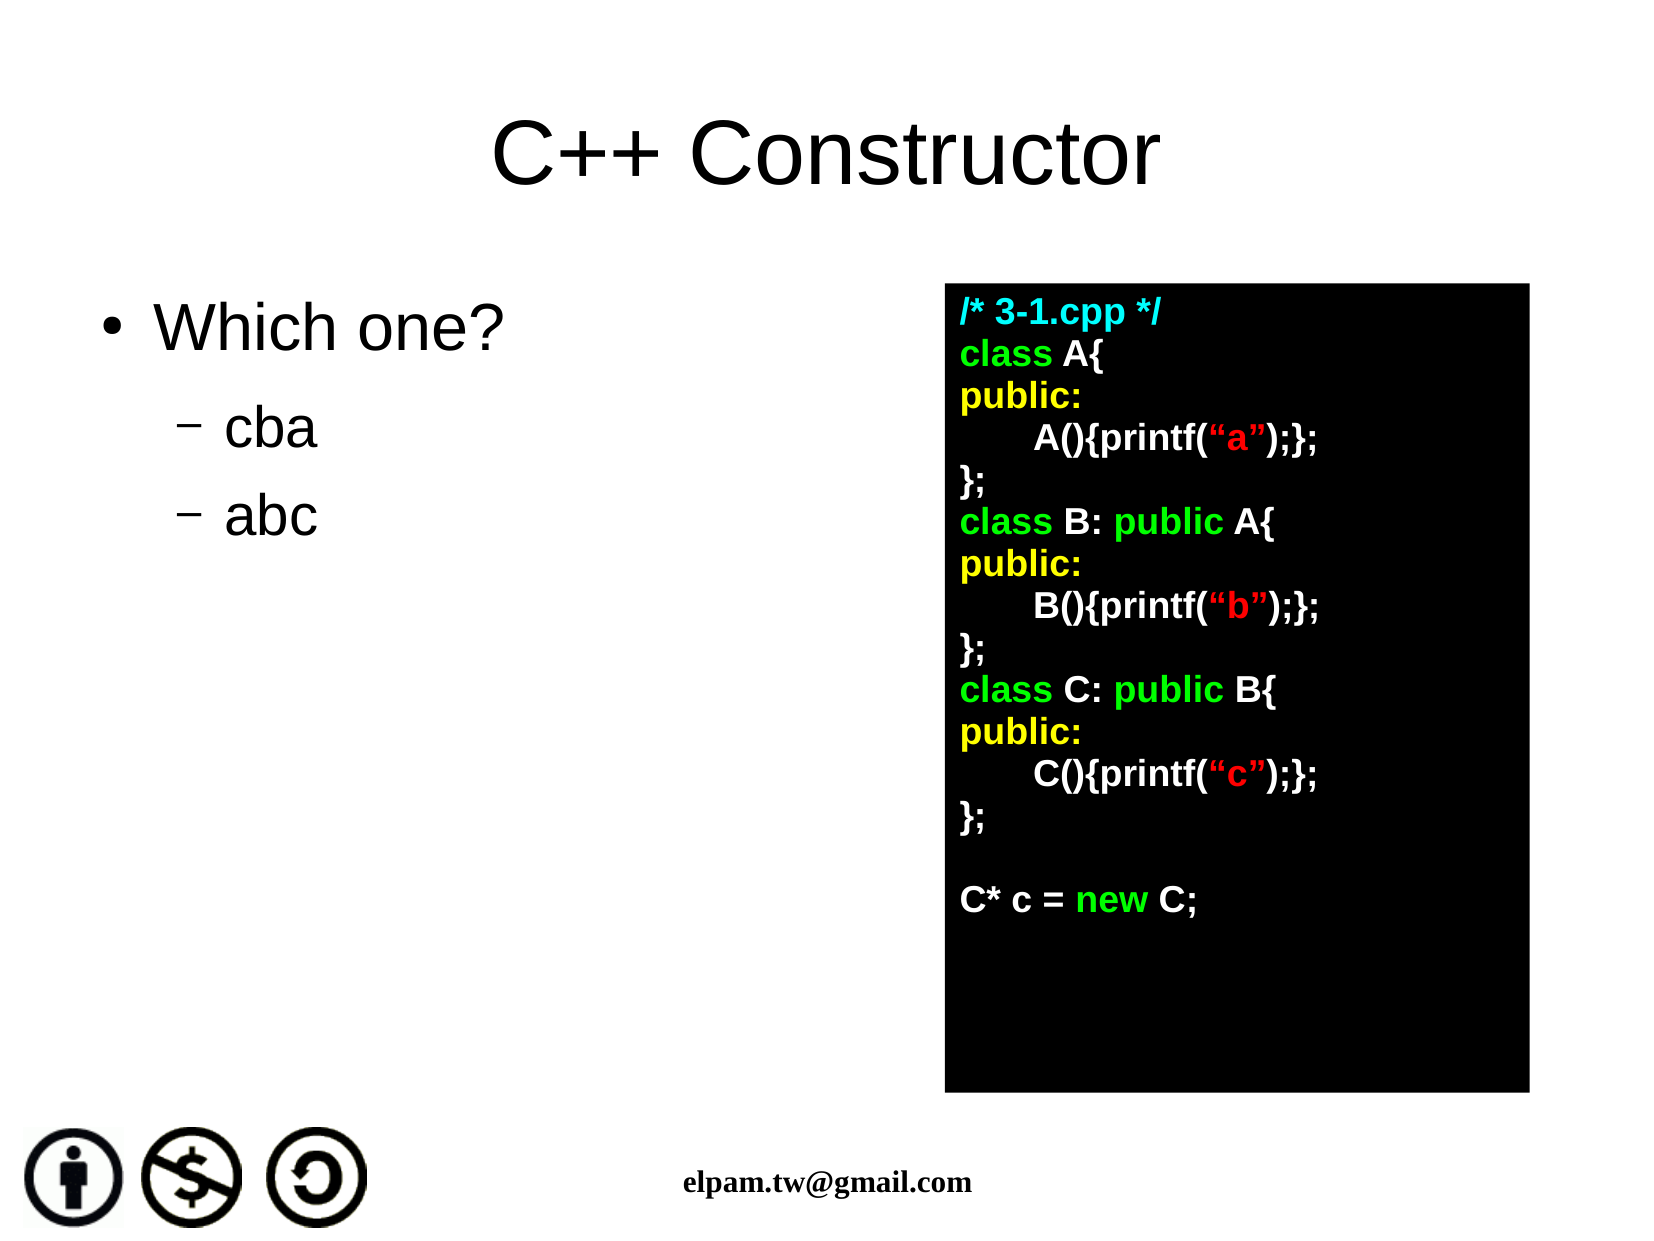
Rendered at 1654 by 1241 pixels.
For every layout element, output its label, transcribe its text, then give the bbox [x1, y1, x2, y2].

text_box /* 3-1.cpp */ class A{ public: A(){printf(“a”);}; }; class B: public A{ public: B(){printf(“b”);}; }; class C: public B{ public: C(){printf(“c”);}; }; C* c = new C; [944, 283, 1530, 1093]
title C++ Constructor [82, 56, 1571, 250]
picture [141, 1127, 242, 1228]
picture [266, 1127, 367, 1228]
list Which one? cba abc [82, 290, 1571, 1094]
picture [23, 1127, 124, 1228]
